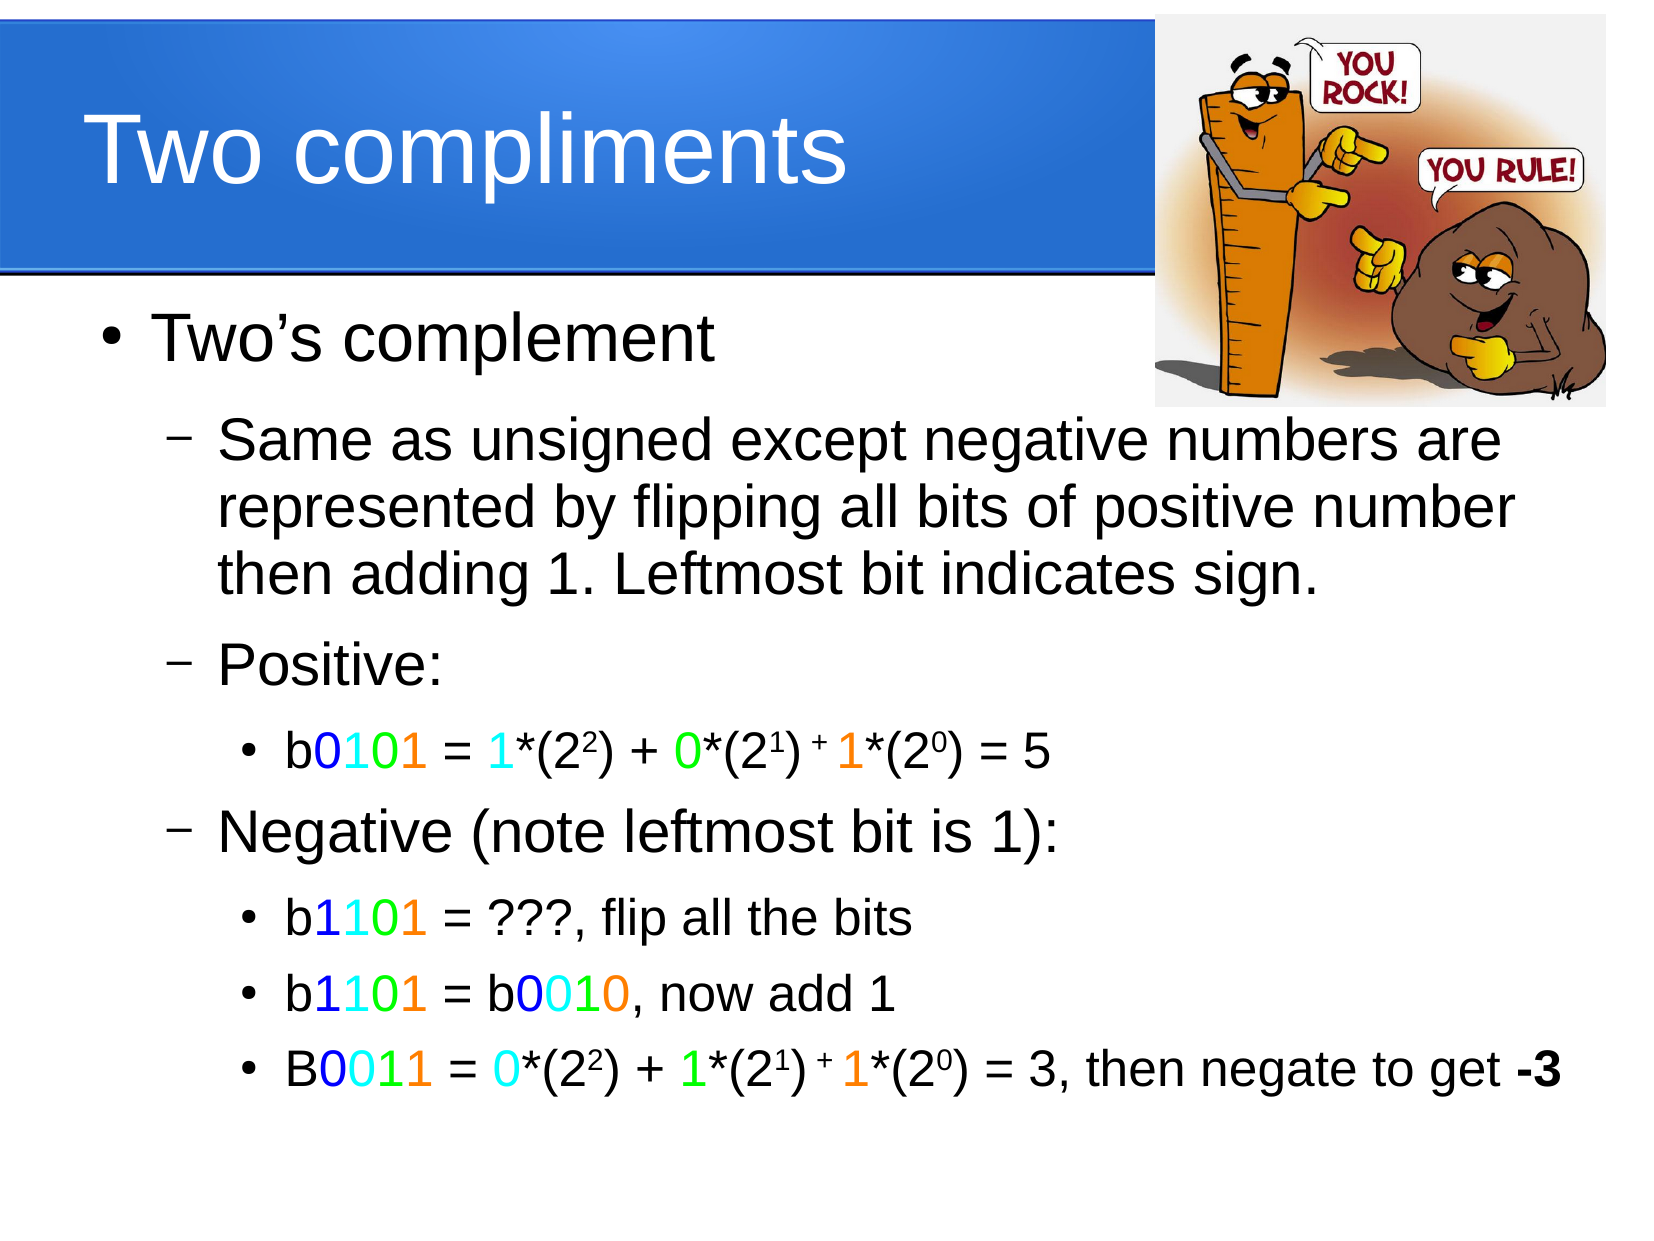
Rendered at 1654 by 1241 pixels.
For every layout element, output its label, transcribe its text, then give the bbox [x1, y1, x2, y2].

list Two’s complement Same as unsigned except negative numbers are represented by flipping all bits of positive number then adding 1. Leftmost bit indicates sign. Positive: b0101 = 1*(22) + 0*(21) + 1*(20) = 5 Negative (note leftmost bit is 1): b1101 = ???, flip all the bits b1101 = b0010, now add 1 B0011 = 0*(22) + 1*(21) + 1*(20) = 3, then negate to get -3 [82, 299, 1571, 1126]
title Two compliments [82, 47, 1155, 252]
picture [1155, 14, 1606, 407]
